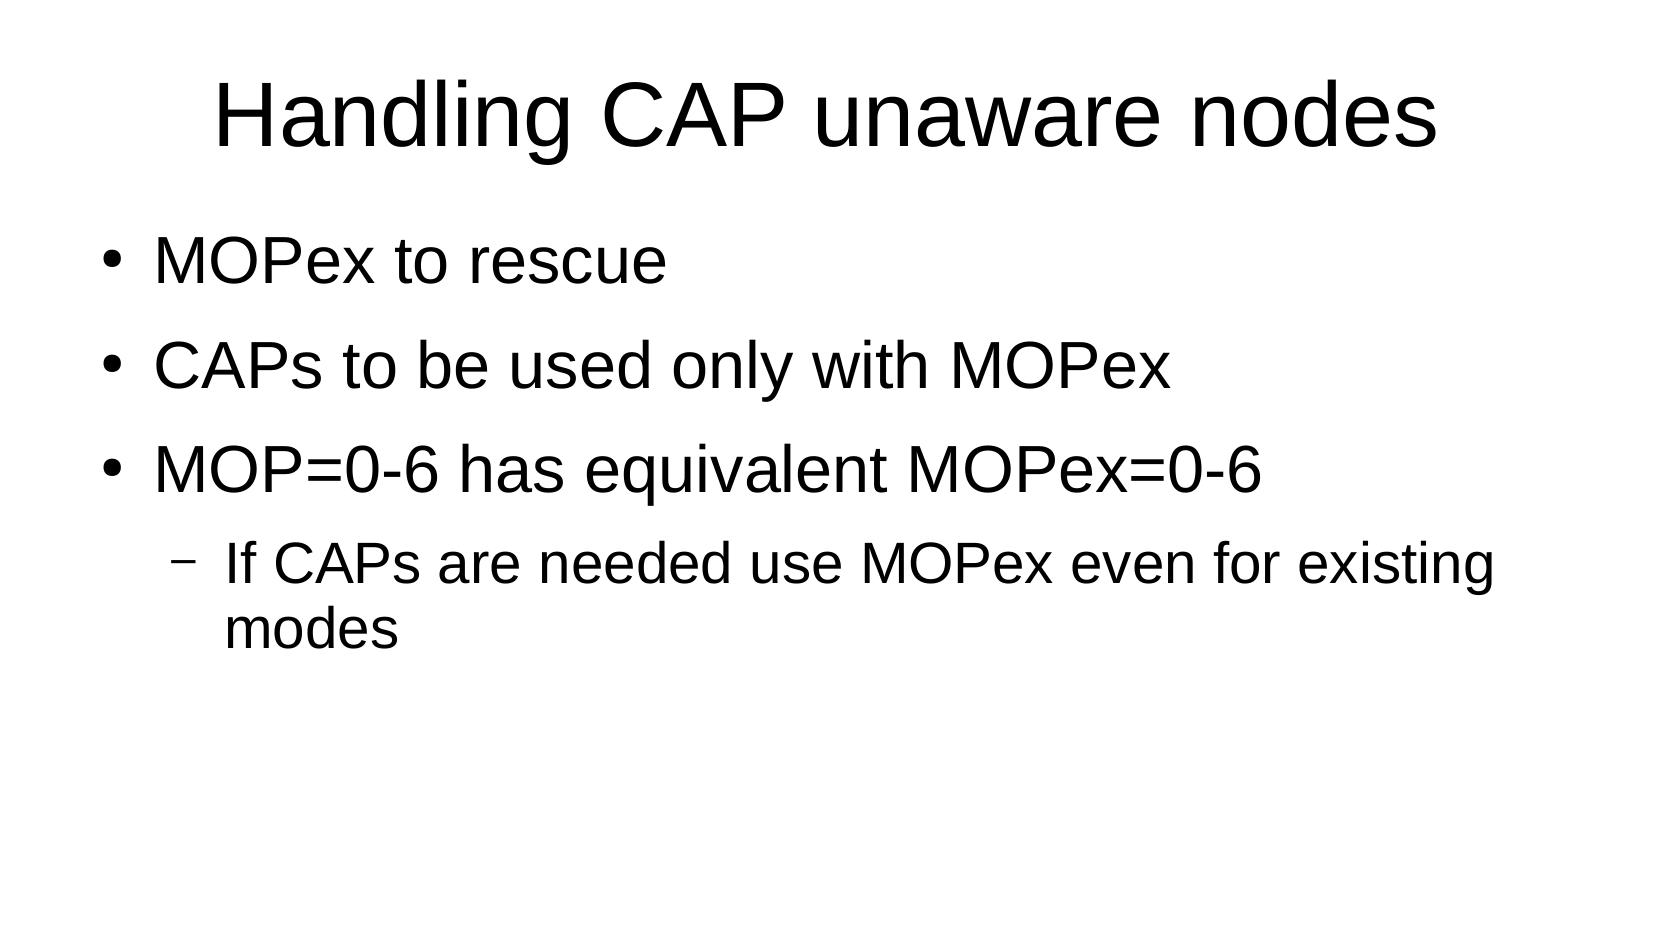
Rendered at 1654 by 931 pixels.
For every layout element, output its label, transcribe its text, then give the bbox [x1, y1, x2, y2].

title Handling CAP unaware nodes [82, 37, 1571, 193]
list MOPex to rescue CAPs to be used only with MOPex MOP=0-6 has equivalent MOPex=0-6 If CAPs are needed use MOPex even for existing modes [82, 223, 1571, 763]
